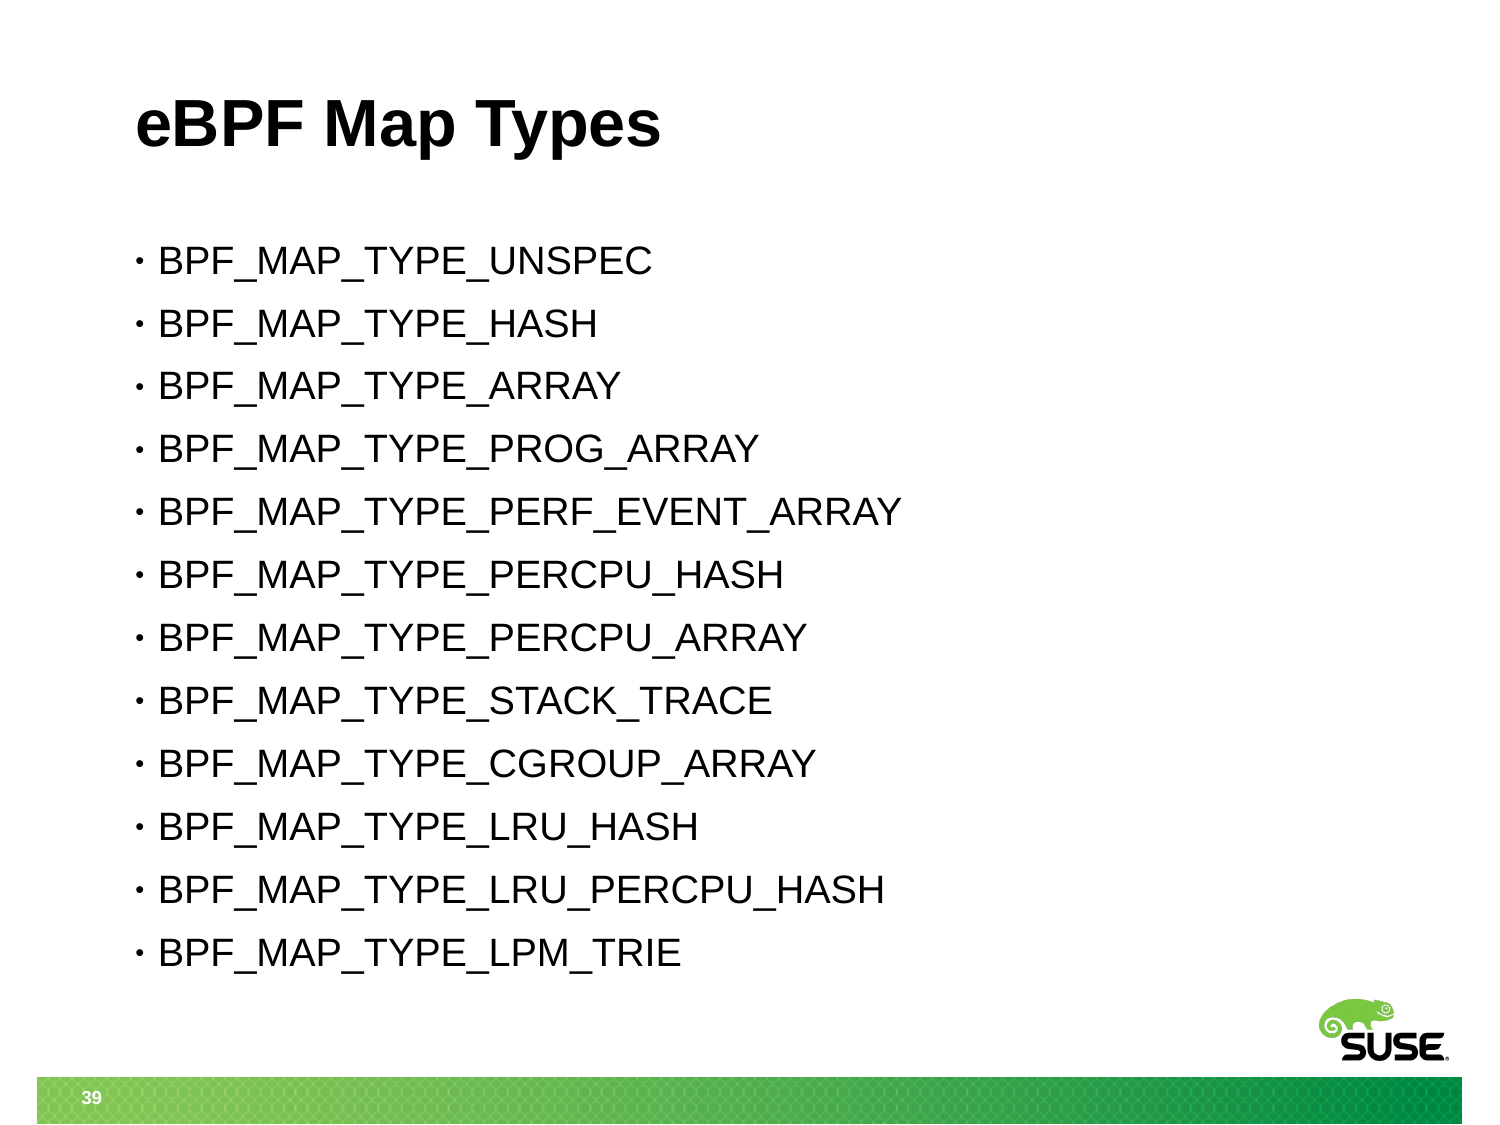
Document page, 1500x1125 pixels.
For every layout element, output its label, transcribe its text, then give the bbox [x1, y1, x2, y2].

picture [37, 1077, 1462, 1124]
list BPF_MAP_TYPE_UNSPEC BPF_MAP_TYPE_HASH BPF_MAP_TYPE_ARRAY BPF_MAP_TYPE_PROG_ARRAY BPF_MAP_TYPE_PERF_EVENT_ARRAY BPF_MAP_TYPE_PERCPU_HASH BPF_MAP_TYPE_PERCPU_ARRAY BPF_MAP_TYPE_STACK_TRACE BPF_MAP_TYPE_CGROUP_ARRAY BPF_MAP_TYPE_LRU_HASH BPF_MAP_TYPE_LRU_PERCPU_HASH BPF_MAP_TYPE_LPM_TRIE [135, 238, 1372, 982]
picture [1319, 999, 1449, 1061]
title eBPF Map Types [135, 41, 1372, 204]
